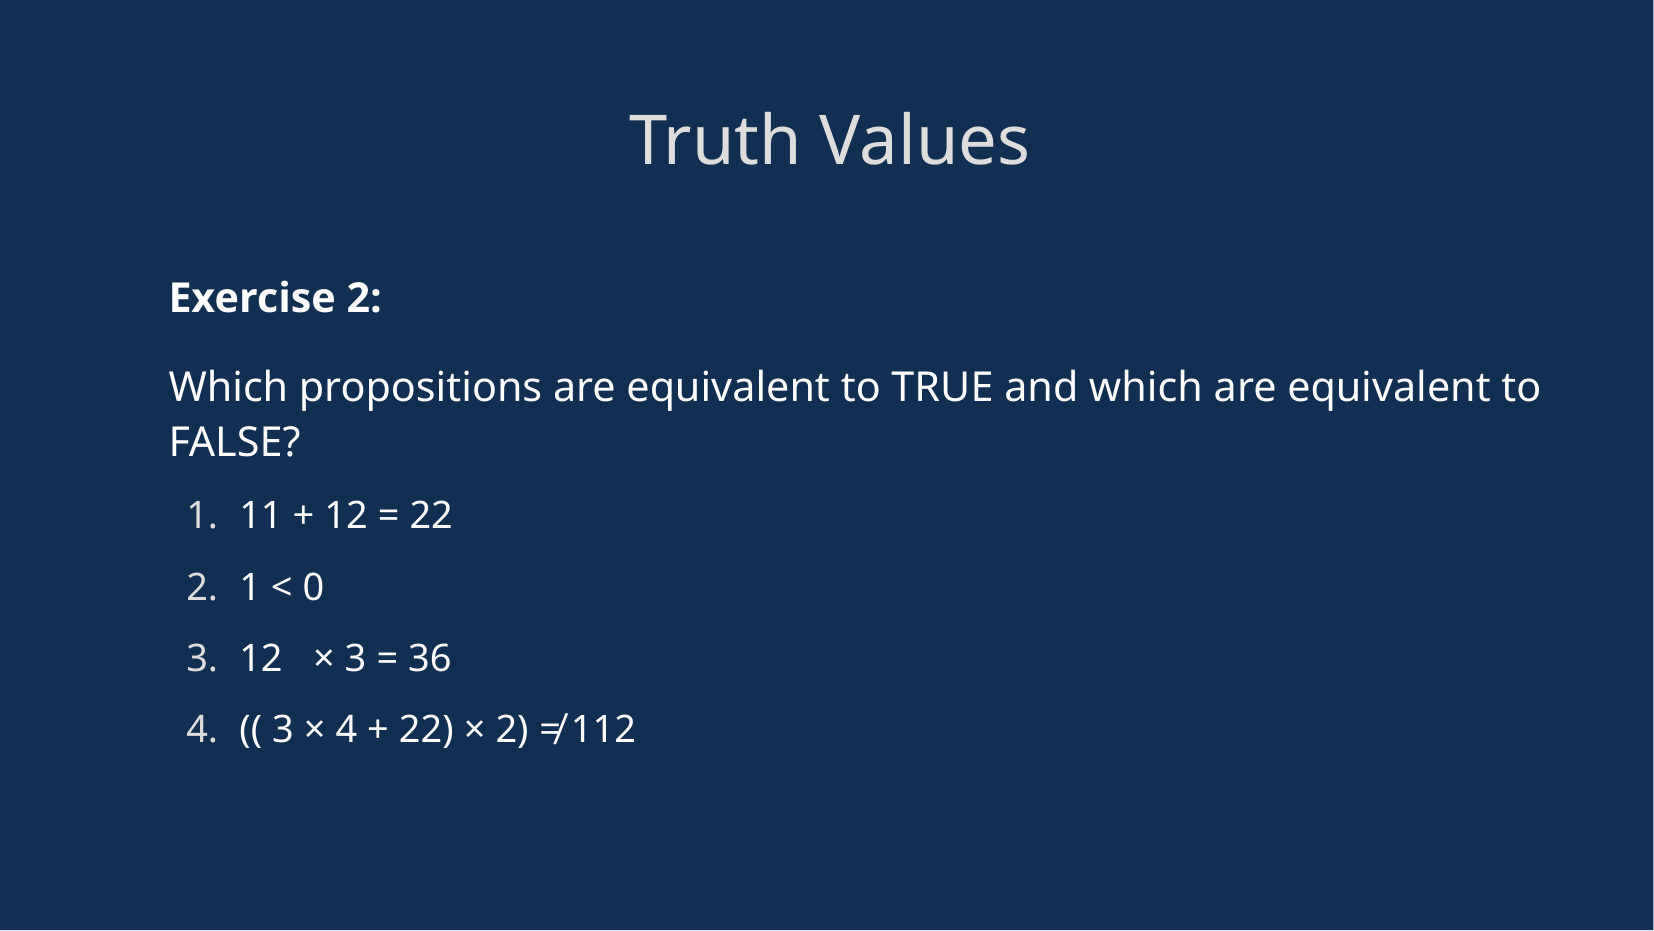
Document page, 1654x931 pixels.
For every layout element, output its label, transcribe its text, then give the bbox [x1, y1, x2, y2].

title Truth Values [97, 96, 1563, 180]
list Exercise 2: Which propositions are equivalent to TRUE and which are equivalent to FALSE? 11 + 12 = 22 1 < 0 12 × 3 = 36 (( 3 × 4 + 22) × 2) ≠ 112 [97, 268, 1563, 806]
